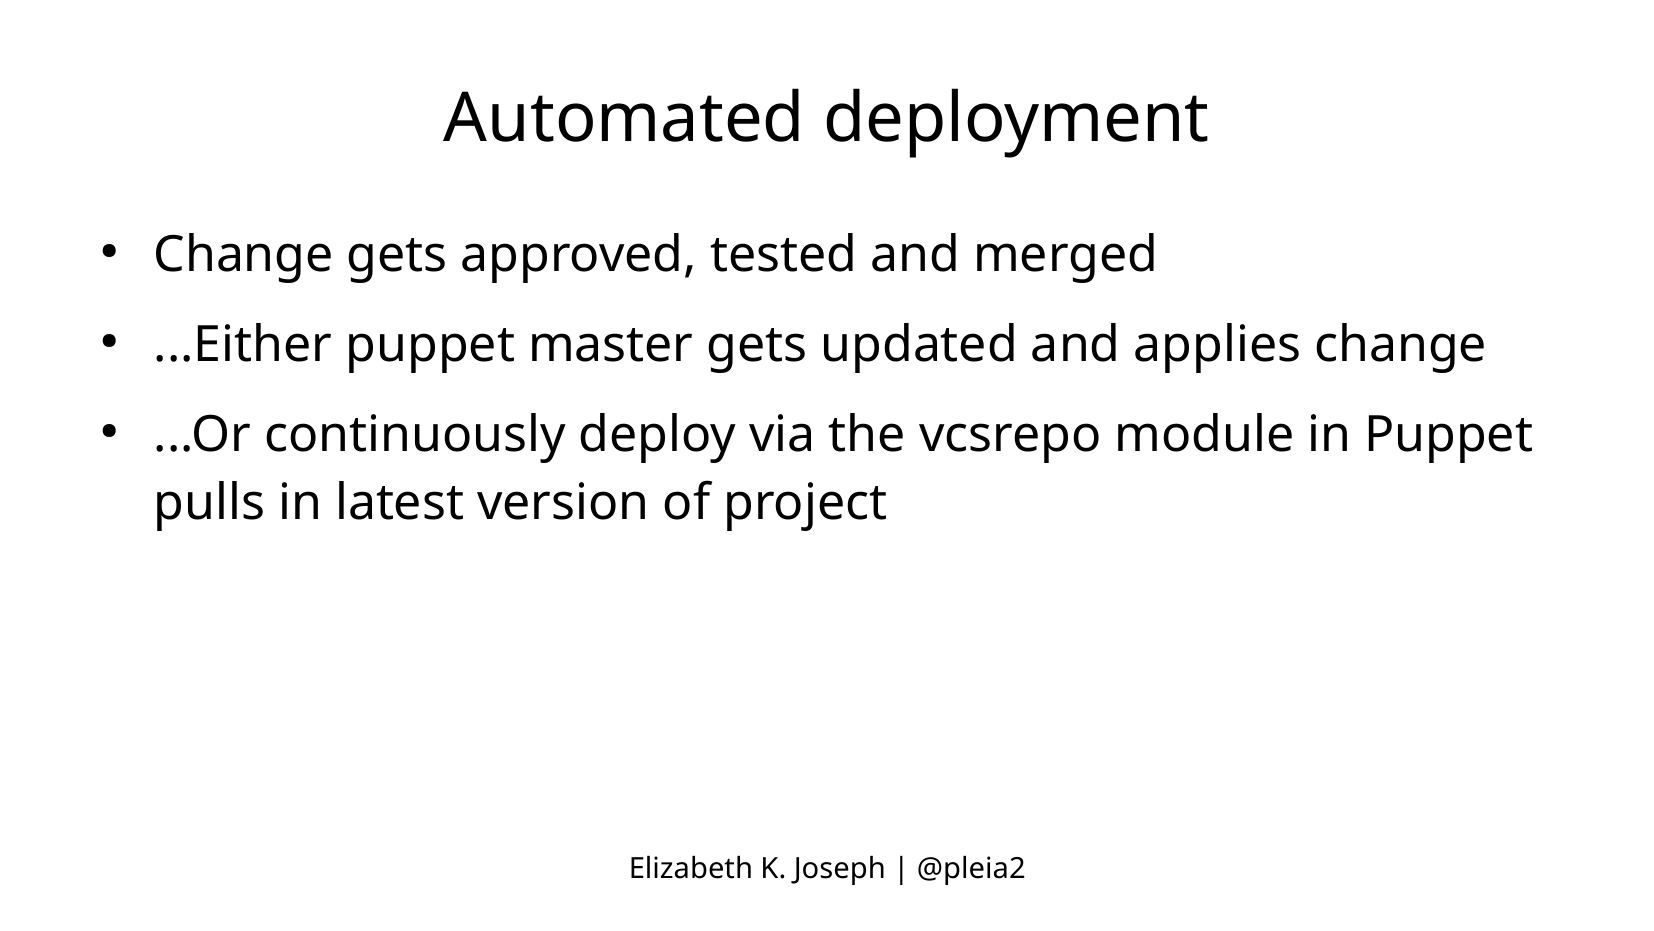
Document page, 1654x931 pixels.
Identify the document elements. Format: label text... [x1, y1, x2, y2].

title Automated deployment [82, 37, 1571, 193]
list Change gets approved, tested and merged ...Either puppet master gets updated and applies change ...Or continuously deploy via the vcsrepo module in Puppet pulls in latest version of project [82, 217, 1571, 758]
